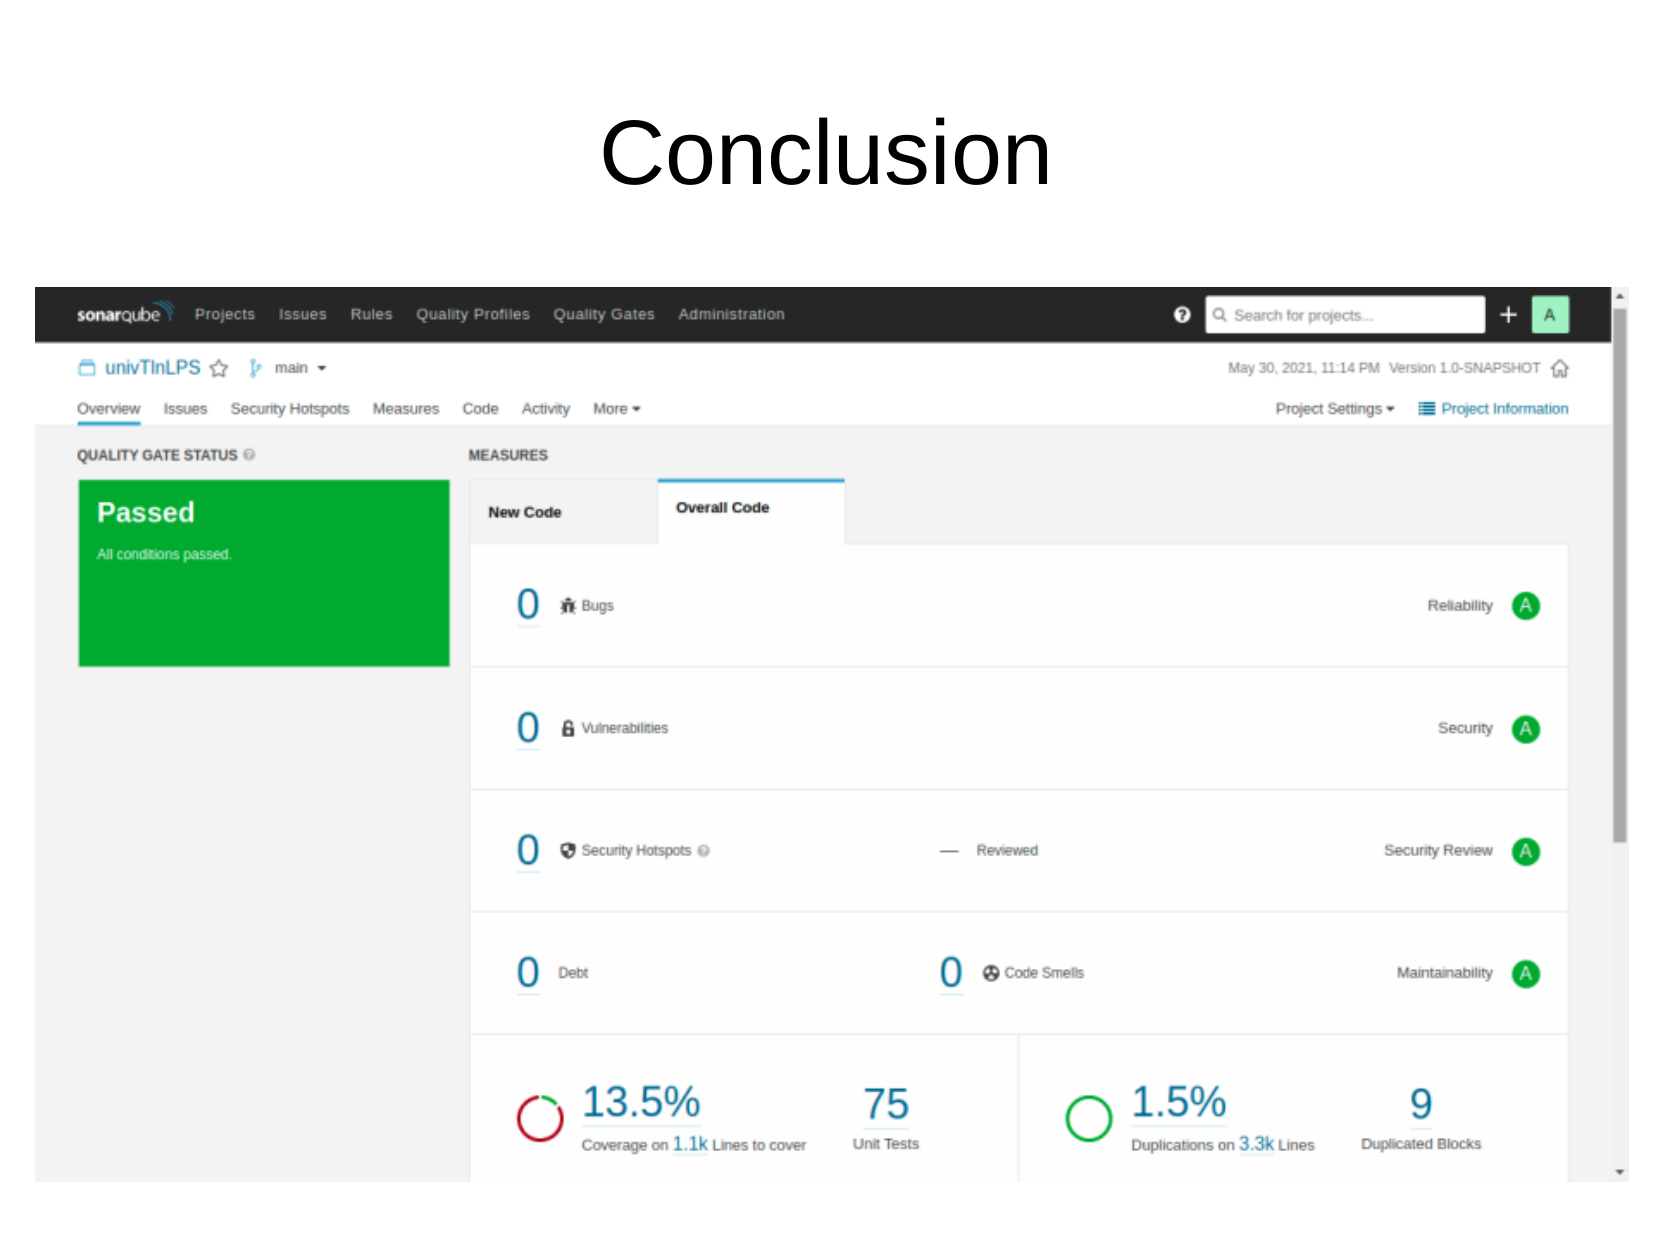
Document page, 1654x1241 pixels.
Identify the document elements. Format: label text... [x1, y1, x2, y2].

picture [35, 287, 1629, 1182]
title Conclusion [82, 49, 1571, 257]
